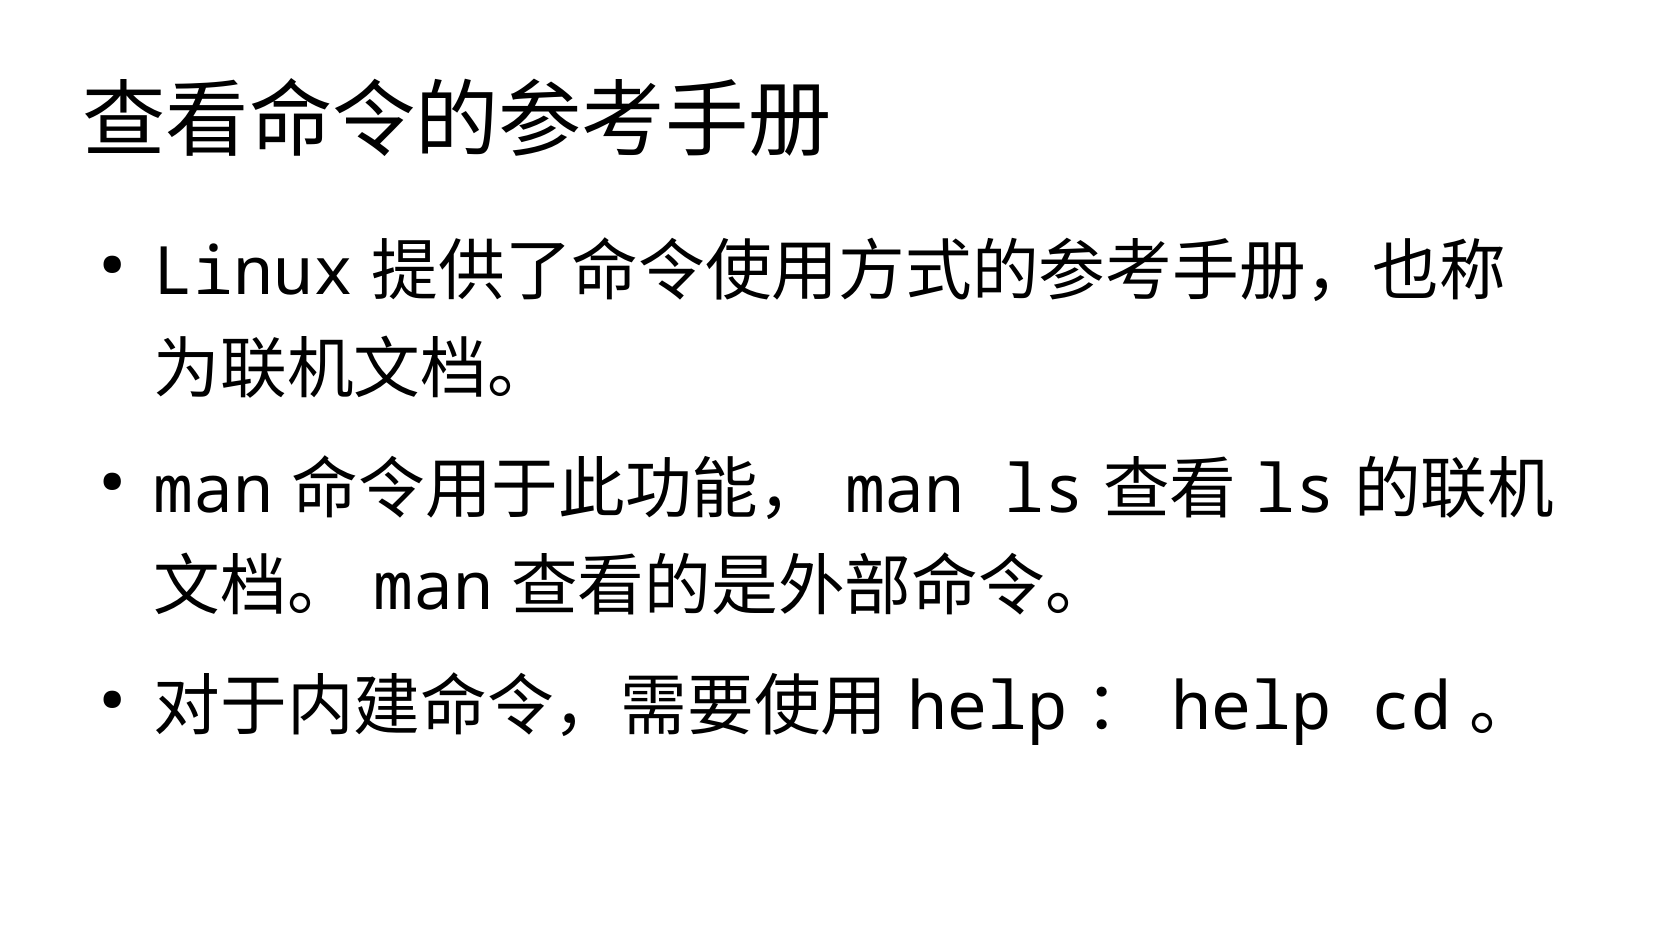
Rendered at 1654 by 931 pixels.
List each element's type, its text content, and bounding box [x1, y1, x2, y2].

list Linux提供了命令使用方式的参考手册，也称为联机文档。 man命令用于此功能，man ls查看ls的联机文档。man查看的是外部命令。 对于内建命令，需要使用help：help cd。 [82, 217, 1571, 758]
title 查看命令的参考手册 [82, 37, 1571, 189]
